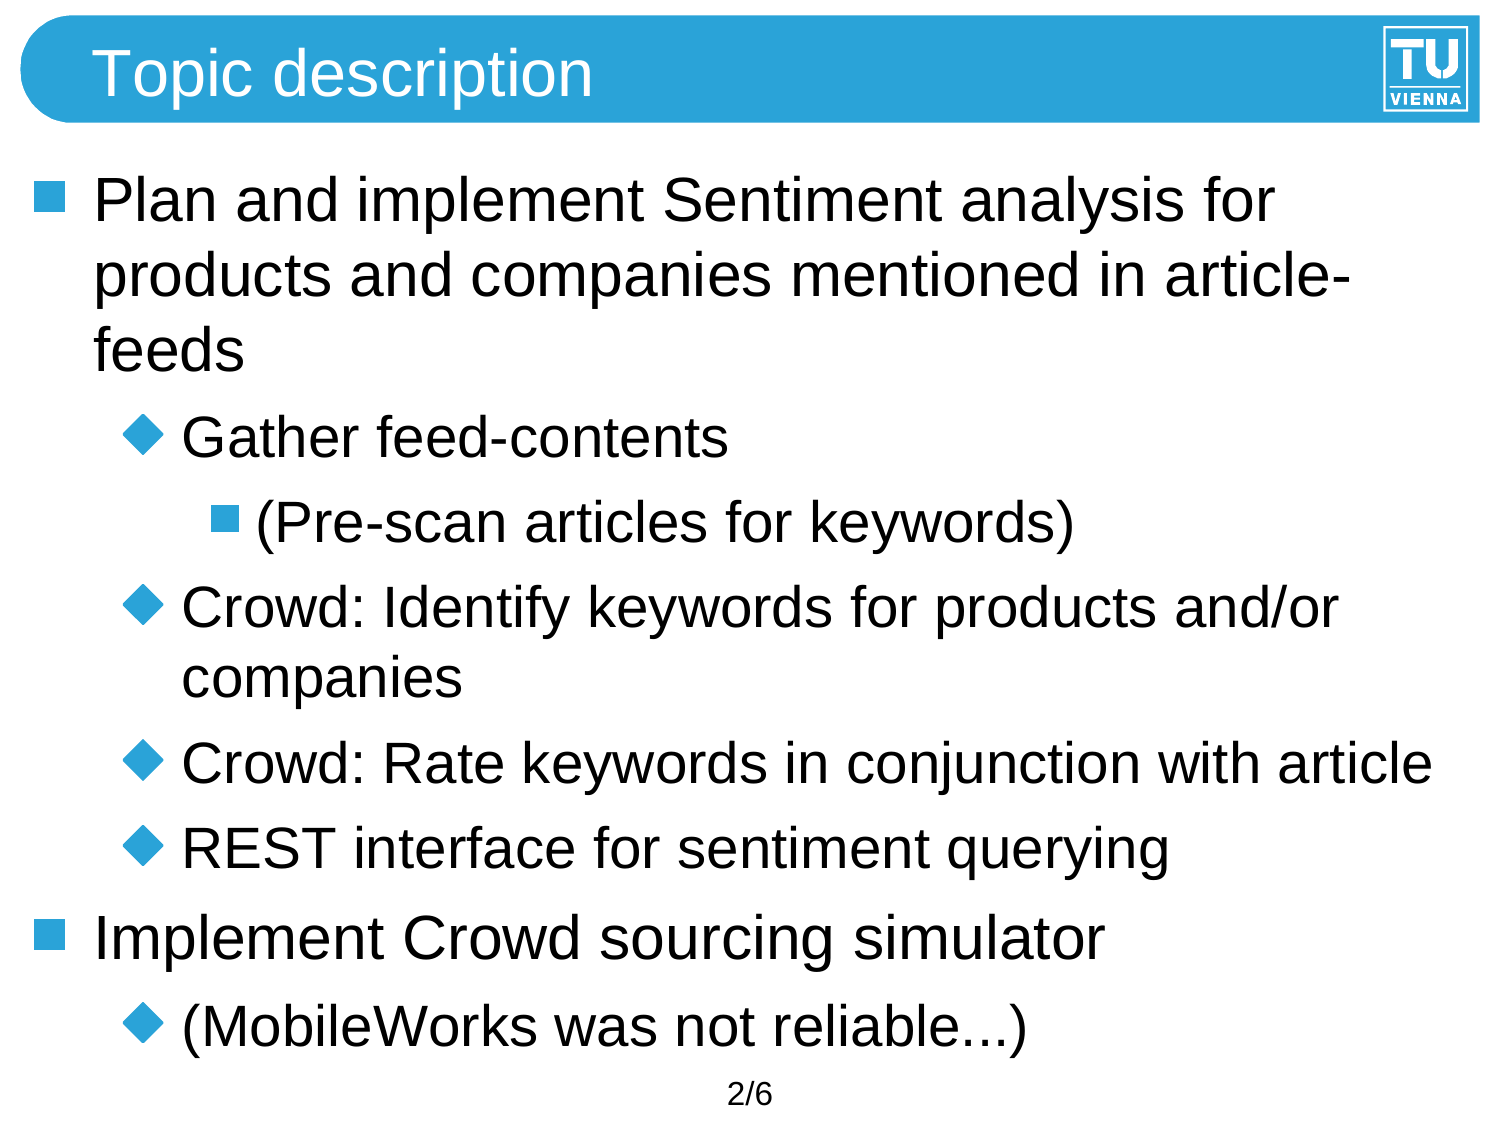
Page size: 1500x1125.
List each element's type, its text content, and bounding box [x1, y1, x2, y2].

list Plan and implement Sentiment analysis for products and companies mentioned in article-feeds Gather feed-contents (Pre-scan articles for keywords) Crowd: Identify keywords for products and/or companies Crowd: Rate keywords in conjunction with article REST interface for sentiment querying Implement Crowd sourcing simulator (MobileWorks was not reliable...) [19, 151, 1481, 1066]
title Topic description [76, 7, 1350, 132]
